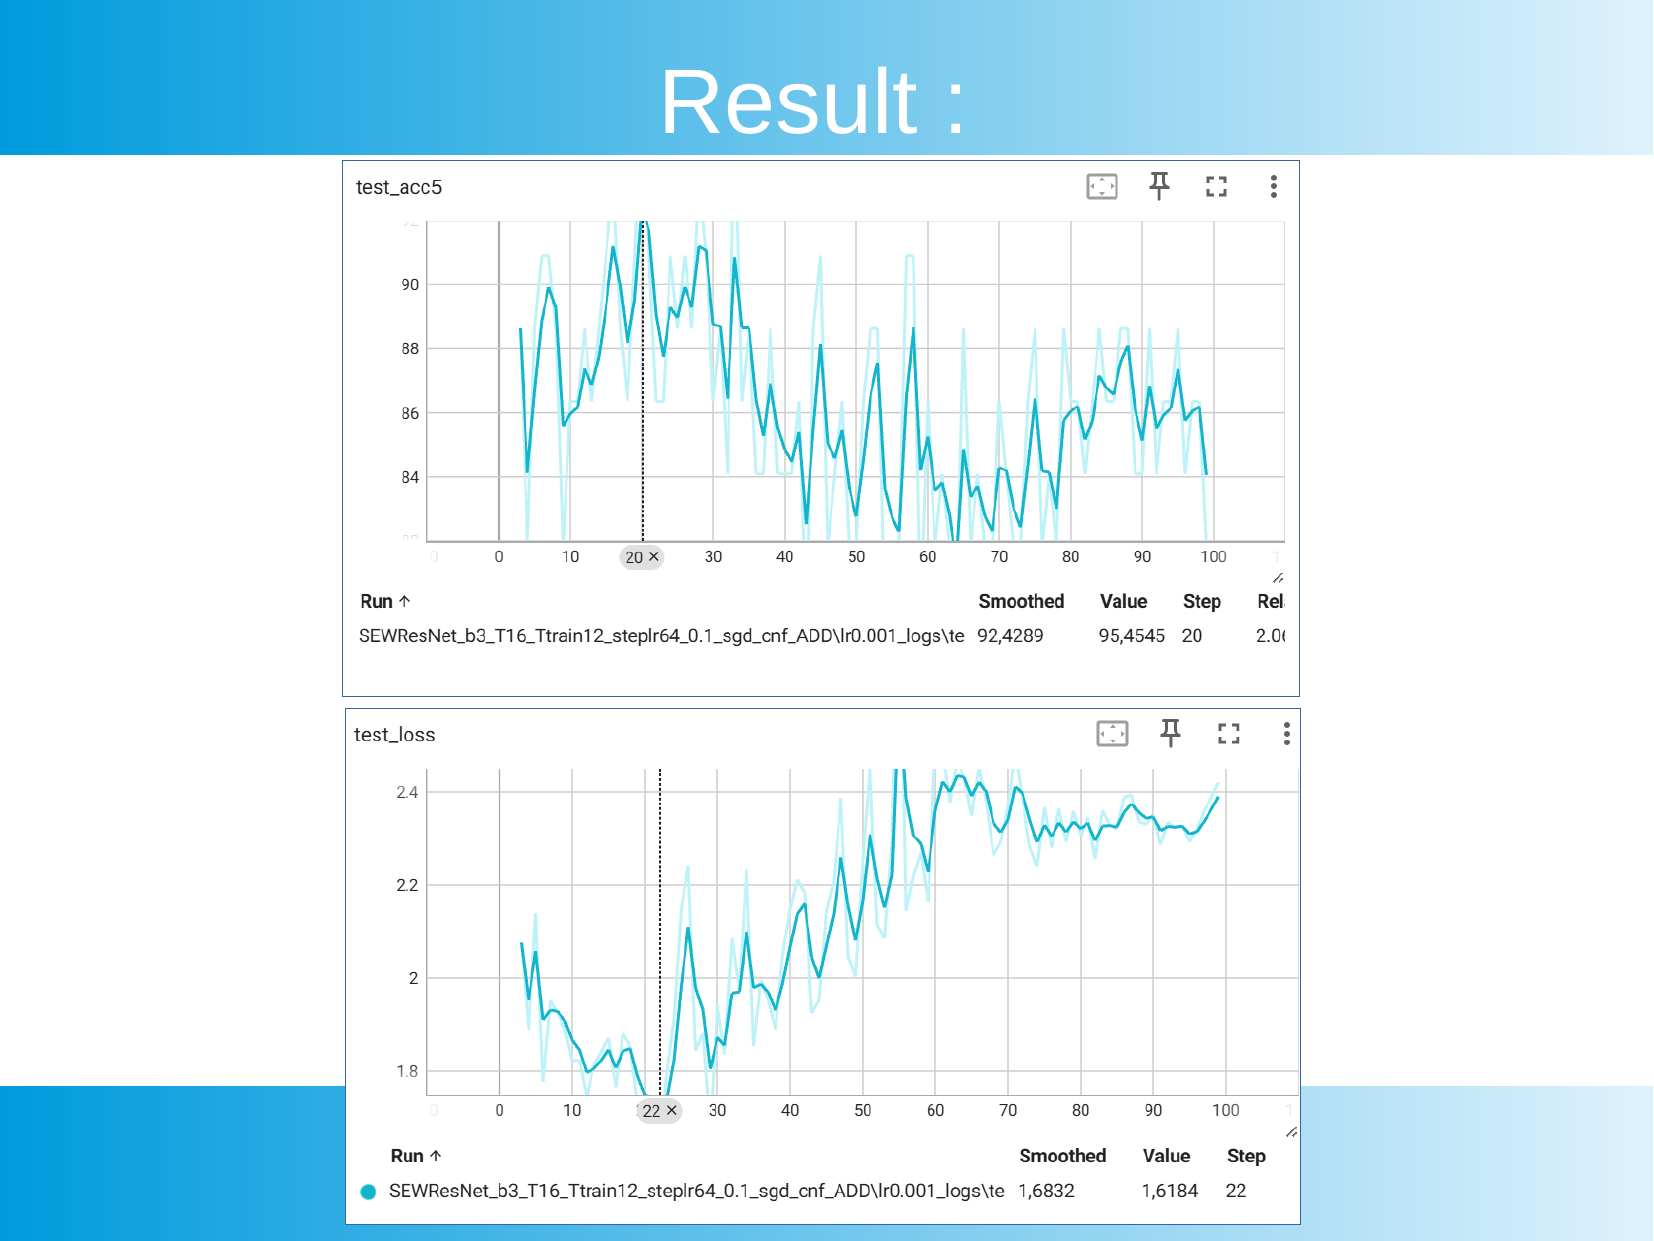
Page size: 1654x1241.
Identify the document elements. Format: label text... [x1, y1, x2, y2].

picture [342, 160, 1300, 697]
title Result : [82, 49, 1571, 155]
picture [345, 708, 1301, 1225]
